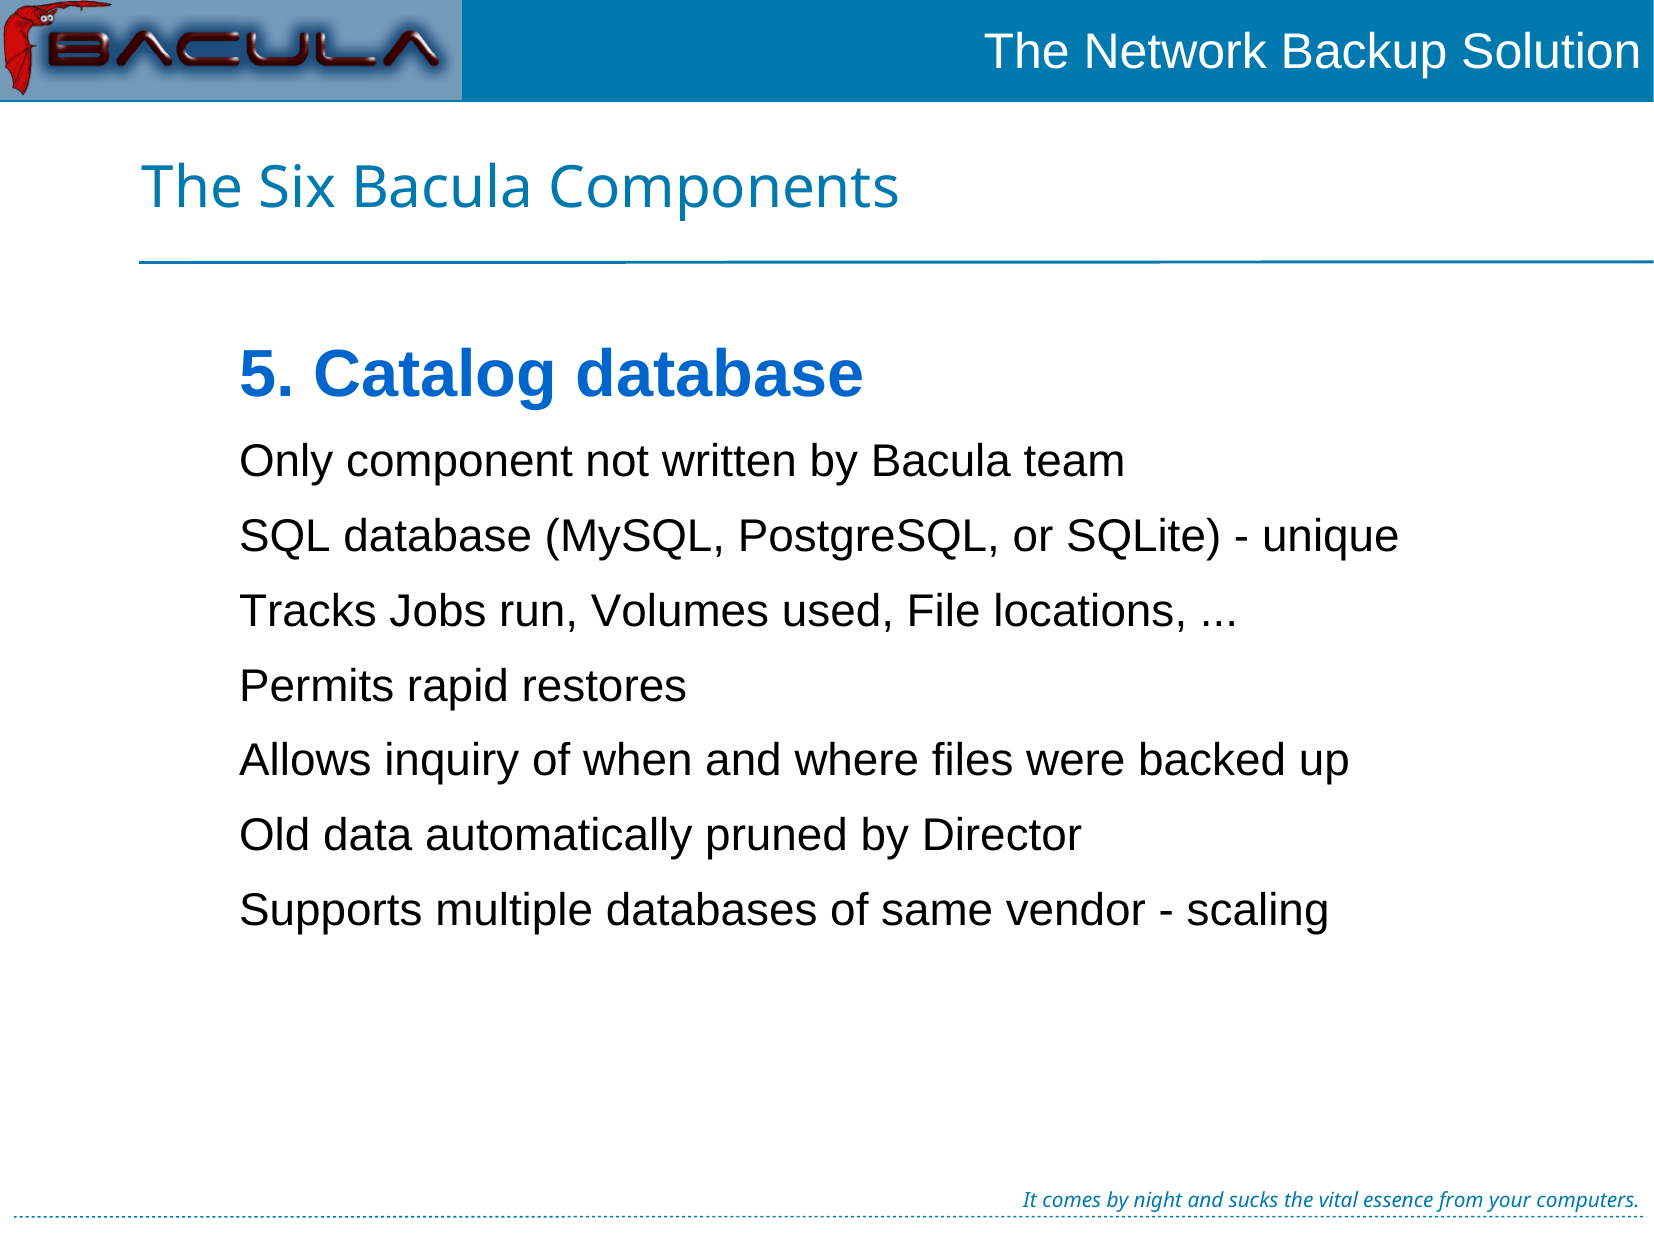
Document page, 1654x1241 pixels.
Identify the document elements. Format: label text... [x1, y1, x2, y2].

title The Six Bacula Components [141, 112, 1501, 226]
list 5. Catalog database Only component not written by Bacula team SQL database (MySQL, PostgreSQL, or SQLite) - unique Tracks Jobs run, Volumes used, File locations, ... Permits rapid restores Allows inquiry of when and where files were backed up Old data automatically pruned by Director Supports multiple databases of same vendor - scaling [144, 336, 1538, 1088]
picture [0, 0, 461, 99]
